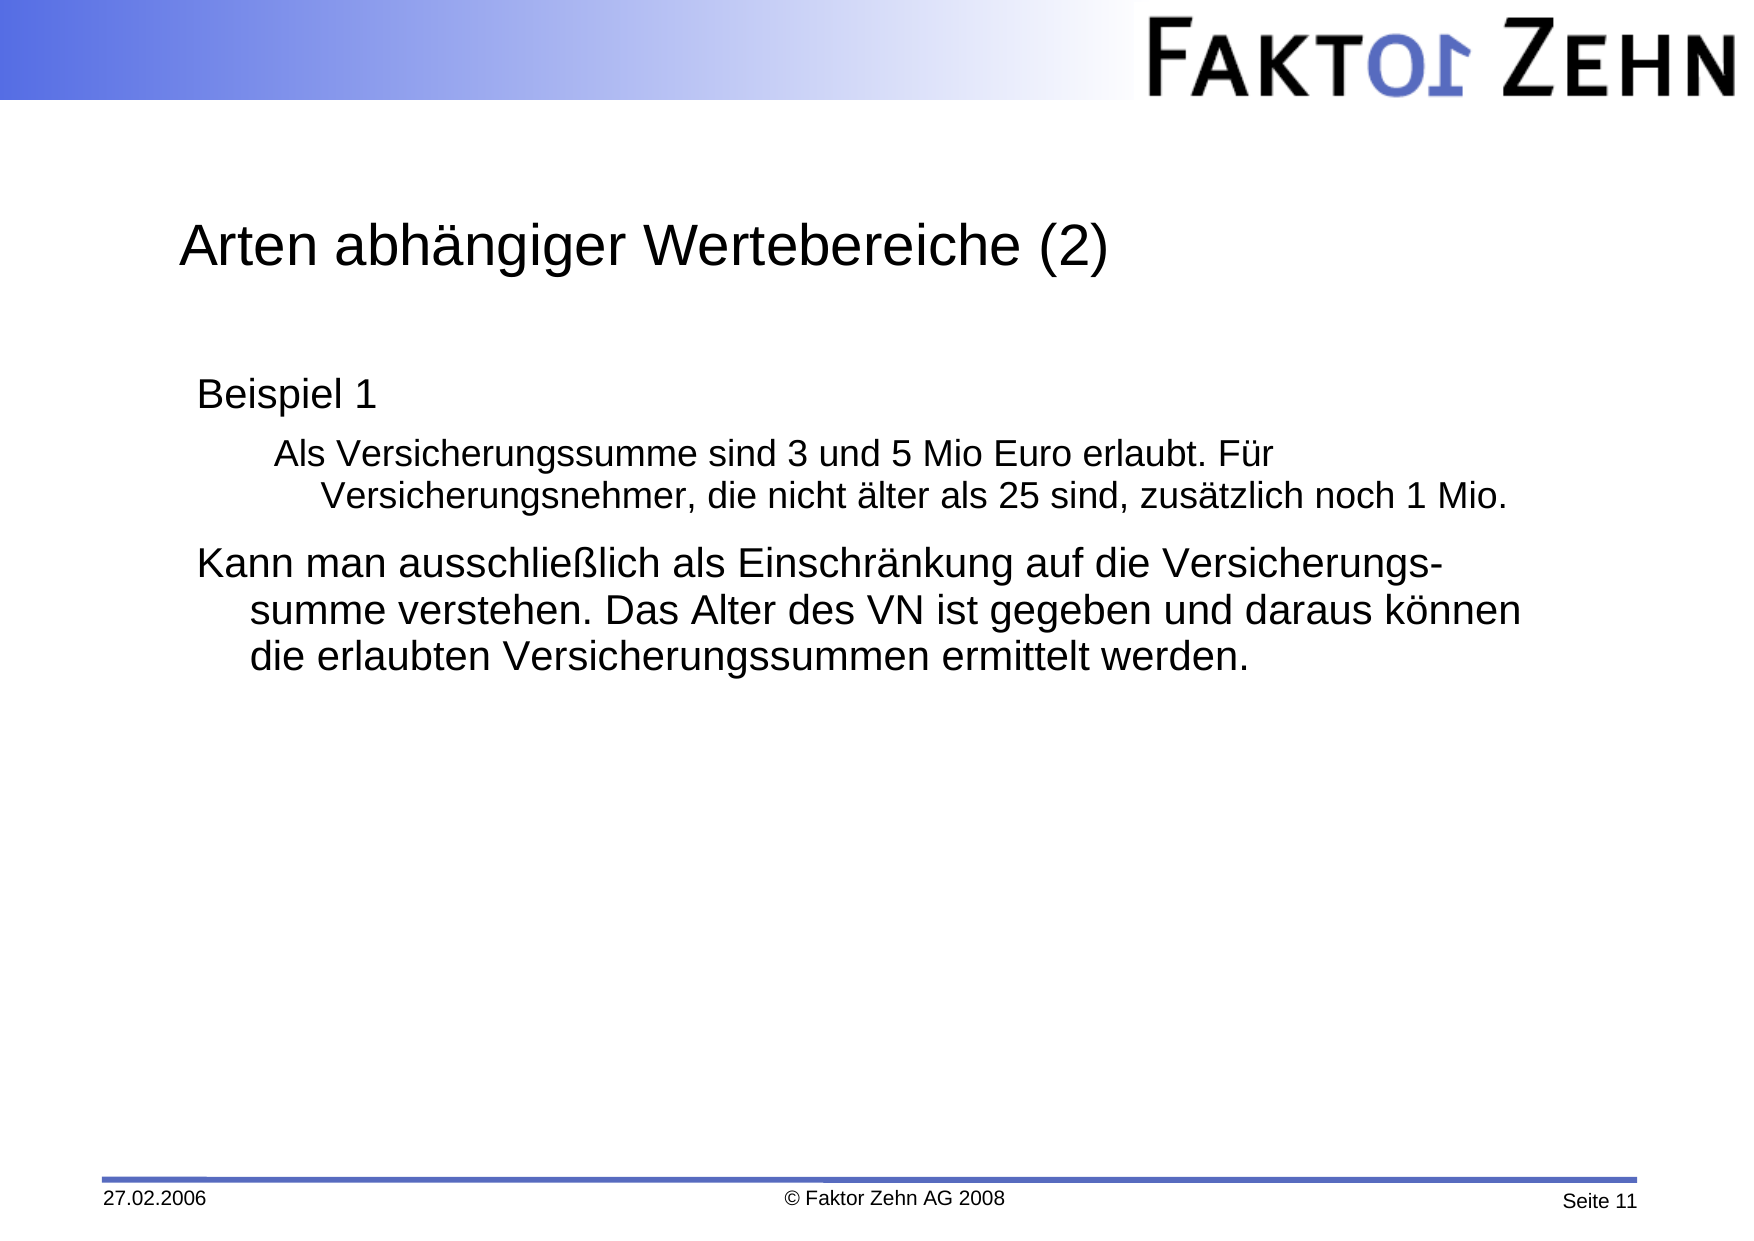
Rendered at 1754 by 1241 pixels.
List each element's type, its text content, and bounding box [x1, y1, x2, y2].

picture [1133, 2, 1749, 105]
list Beispiel 1 Als Versicherungssumme sind 3 und 5 Mio Euro erlaubt. Für Versicherungsnehmer, die nicht älter als 25 sind, zusätzlich noch 1 Mio. Kann man ausschließlich als Einschränkung auf die Versicherungs-summe verstehen. Das Alter des VN ist gegeben und daraus können die erlaubten Versicherungssummen ermittelt werden. [179, 371, 1576, 1078]
title Arten abhängiger Wertebereiche (2) [179, 142, 1576, 349]
